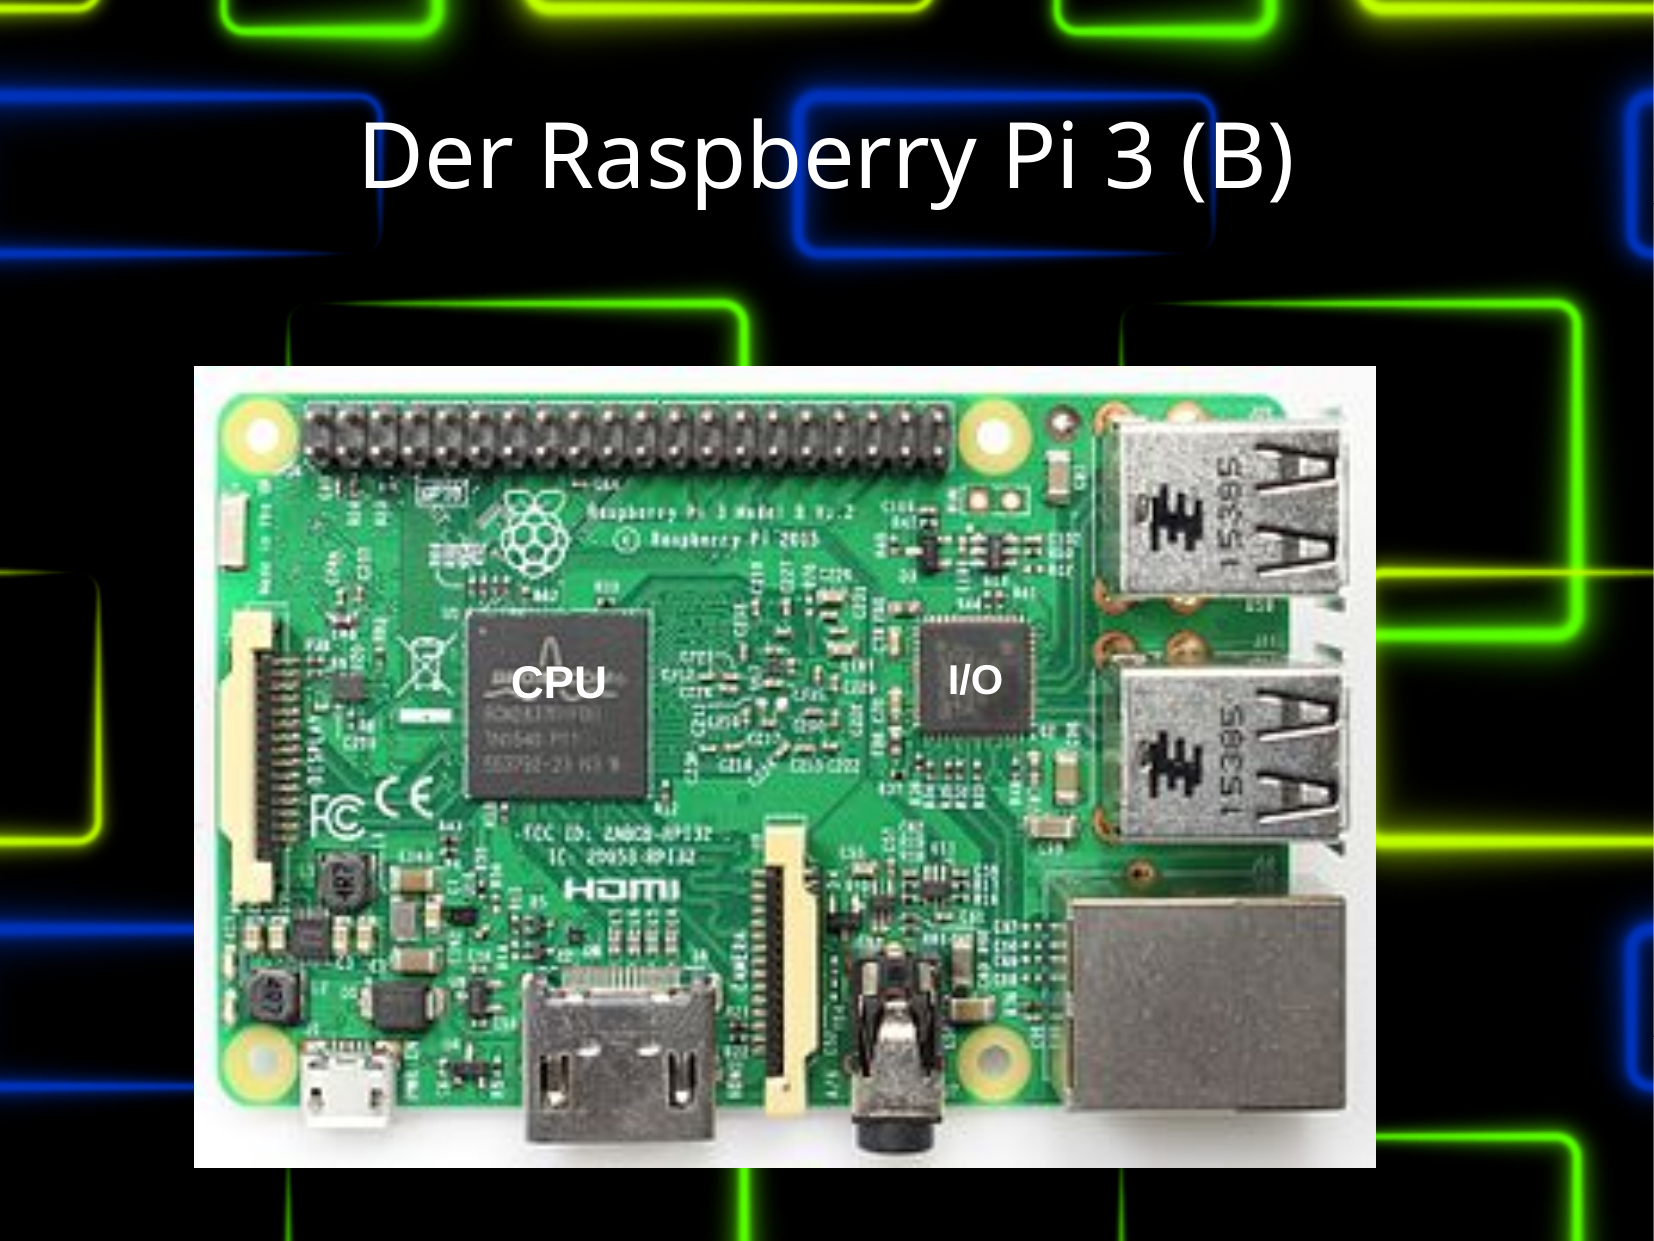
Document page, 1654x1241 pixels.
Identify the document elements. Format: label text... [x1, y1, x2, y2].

text_box I/O [933, 649, 1028, 711]
text_box CPU [496, 649, 626, 716]
title Der Raspberry Pi 3 (B) [82, 49, 1571, 257]
picture [0, 0, 1654, 1241]
